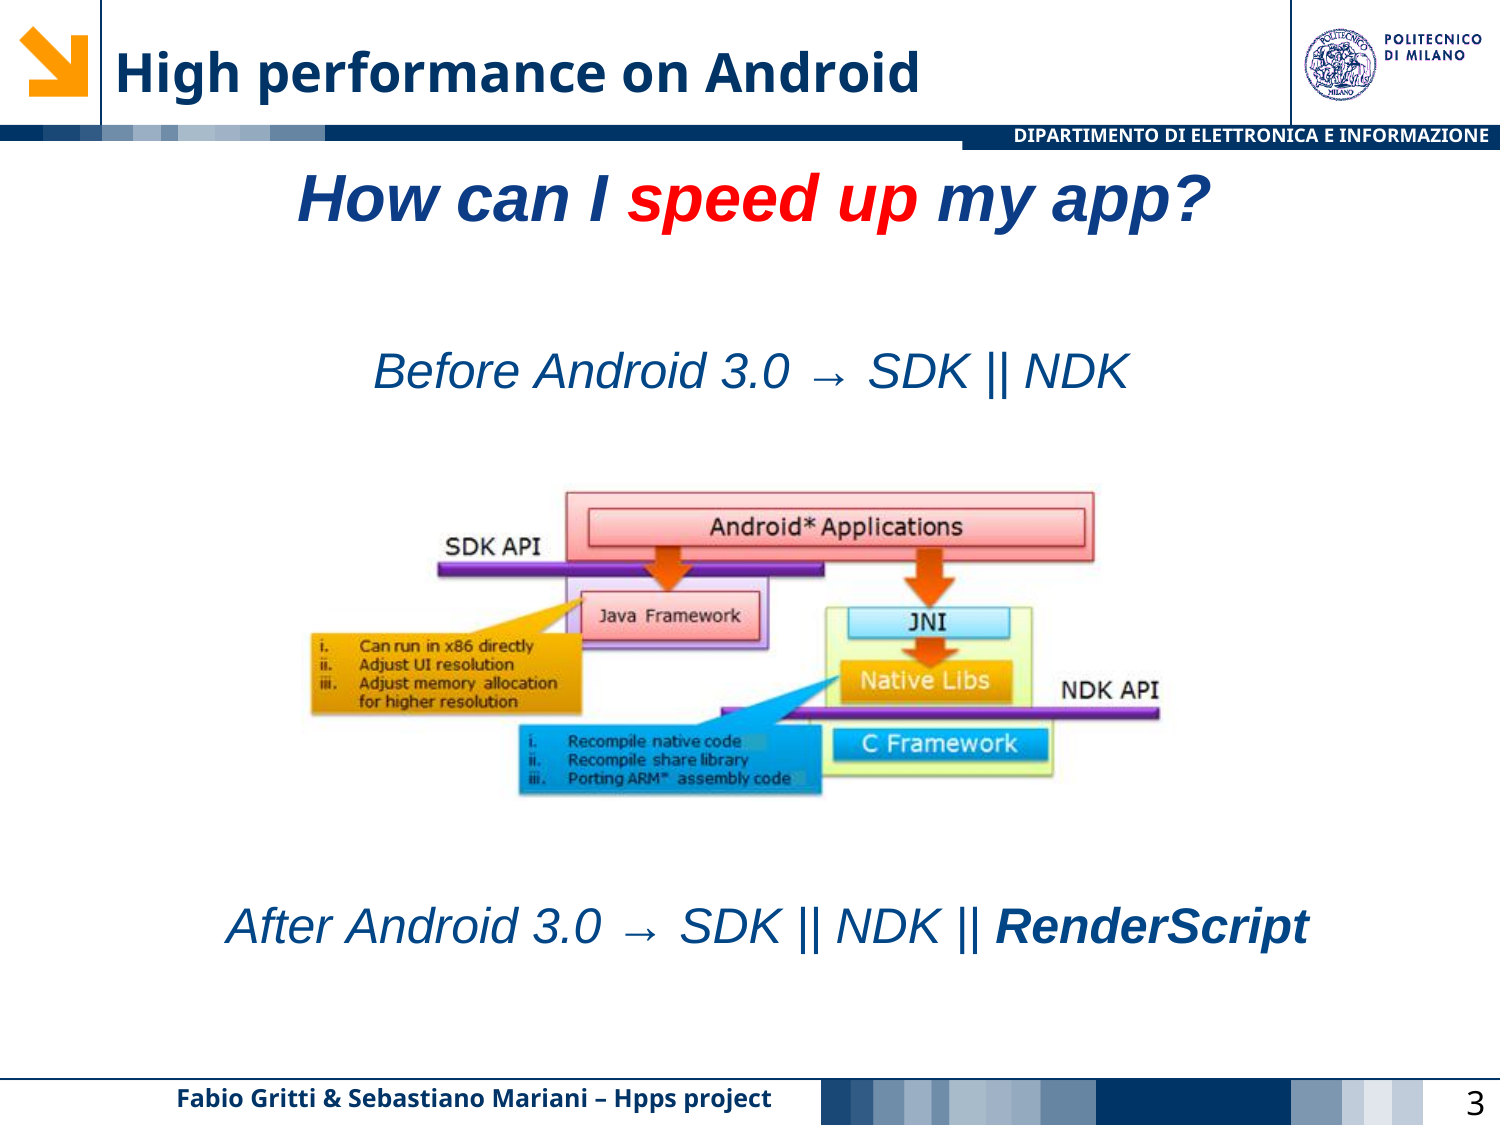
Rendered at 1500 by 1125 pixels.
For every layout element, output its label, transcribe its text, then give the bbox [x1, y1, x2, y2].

text_box Fabio Gritti & Sebastiano Mariani – Hpps project [0, 1074, 788, 1125]
text_box <numero> [1187, 1074, 1500, 1125]
text_box How can I speed up my app? [242, 147, 1268, 243]
text_box Before Android 3.0 → SDK || NDK [238, 330, 1264, 406]
title High performance on Android [99, 0, 1275, 133]
picture [1275, 0, 1500, 137]
text_box After Android 3.0 → SDK || NDK || RenderScript [94, 885, 1441, 961]
picture [1376, 131, 1383, 137]
picture [0, 0, 1015, 141]
picture [1216, 133, 1226, 137]
picture [301, 483, 1189, 801]
picture [1452, 131, 1459, 137]
picture [788, 1078, 1187, 1125]
